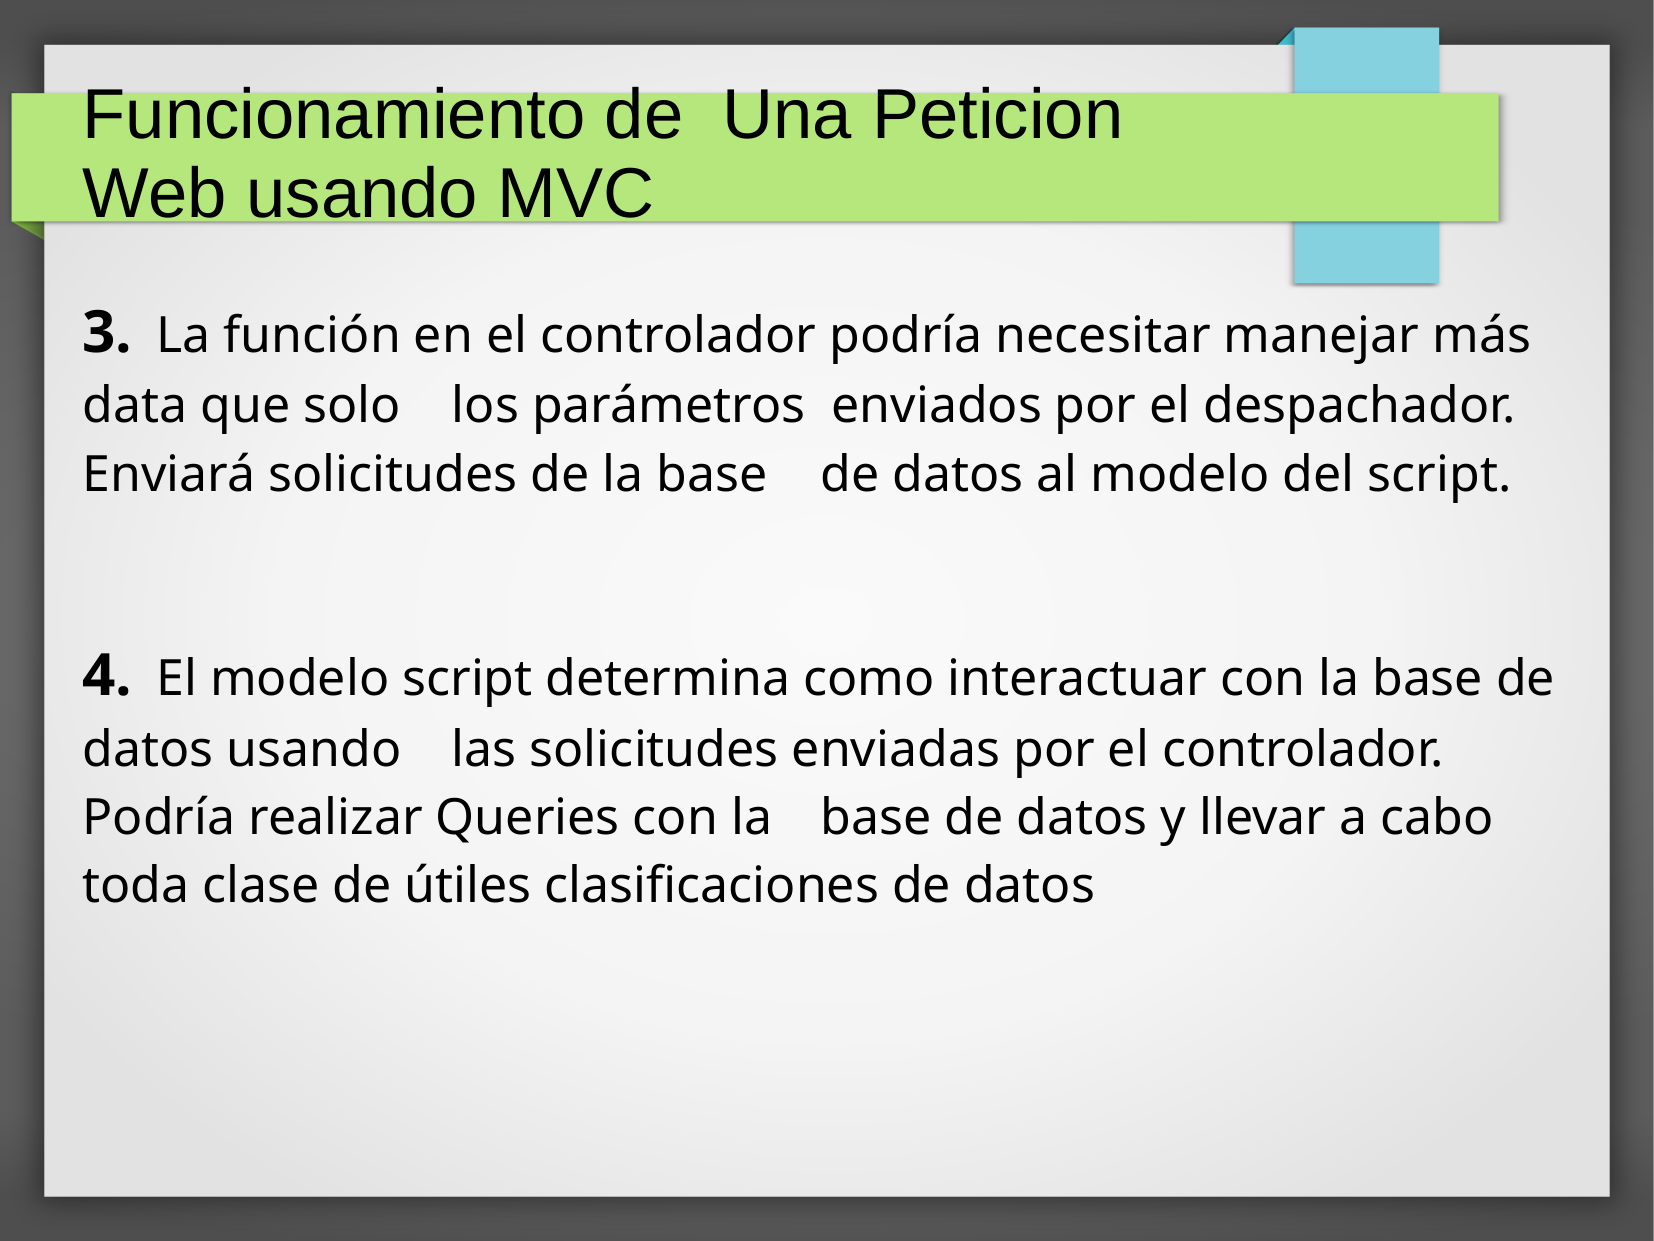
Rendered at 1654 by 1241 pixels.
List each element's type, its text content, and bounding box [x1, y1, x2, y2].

title Funcionamiento de Una Peticion Web usando MVC [82, 74, 1264, 233]
picture [0, 0, 1654, 1241]
list 3. La función en el controlador podría necesitar manejar más data que solo los parámetros enviados por el despachador. Enviará solicitudes de la base de datos al modelo del script. 4. El modelo script determina como interactuar con la base de datos usando las solicitudes enviadas por el controlador. Podría realizar Queries con la base de datos y llevar a cabo toda clase de útiles clasificaciones de datos [82, 290, 1571, 1010]
